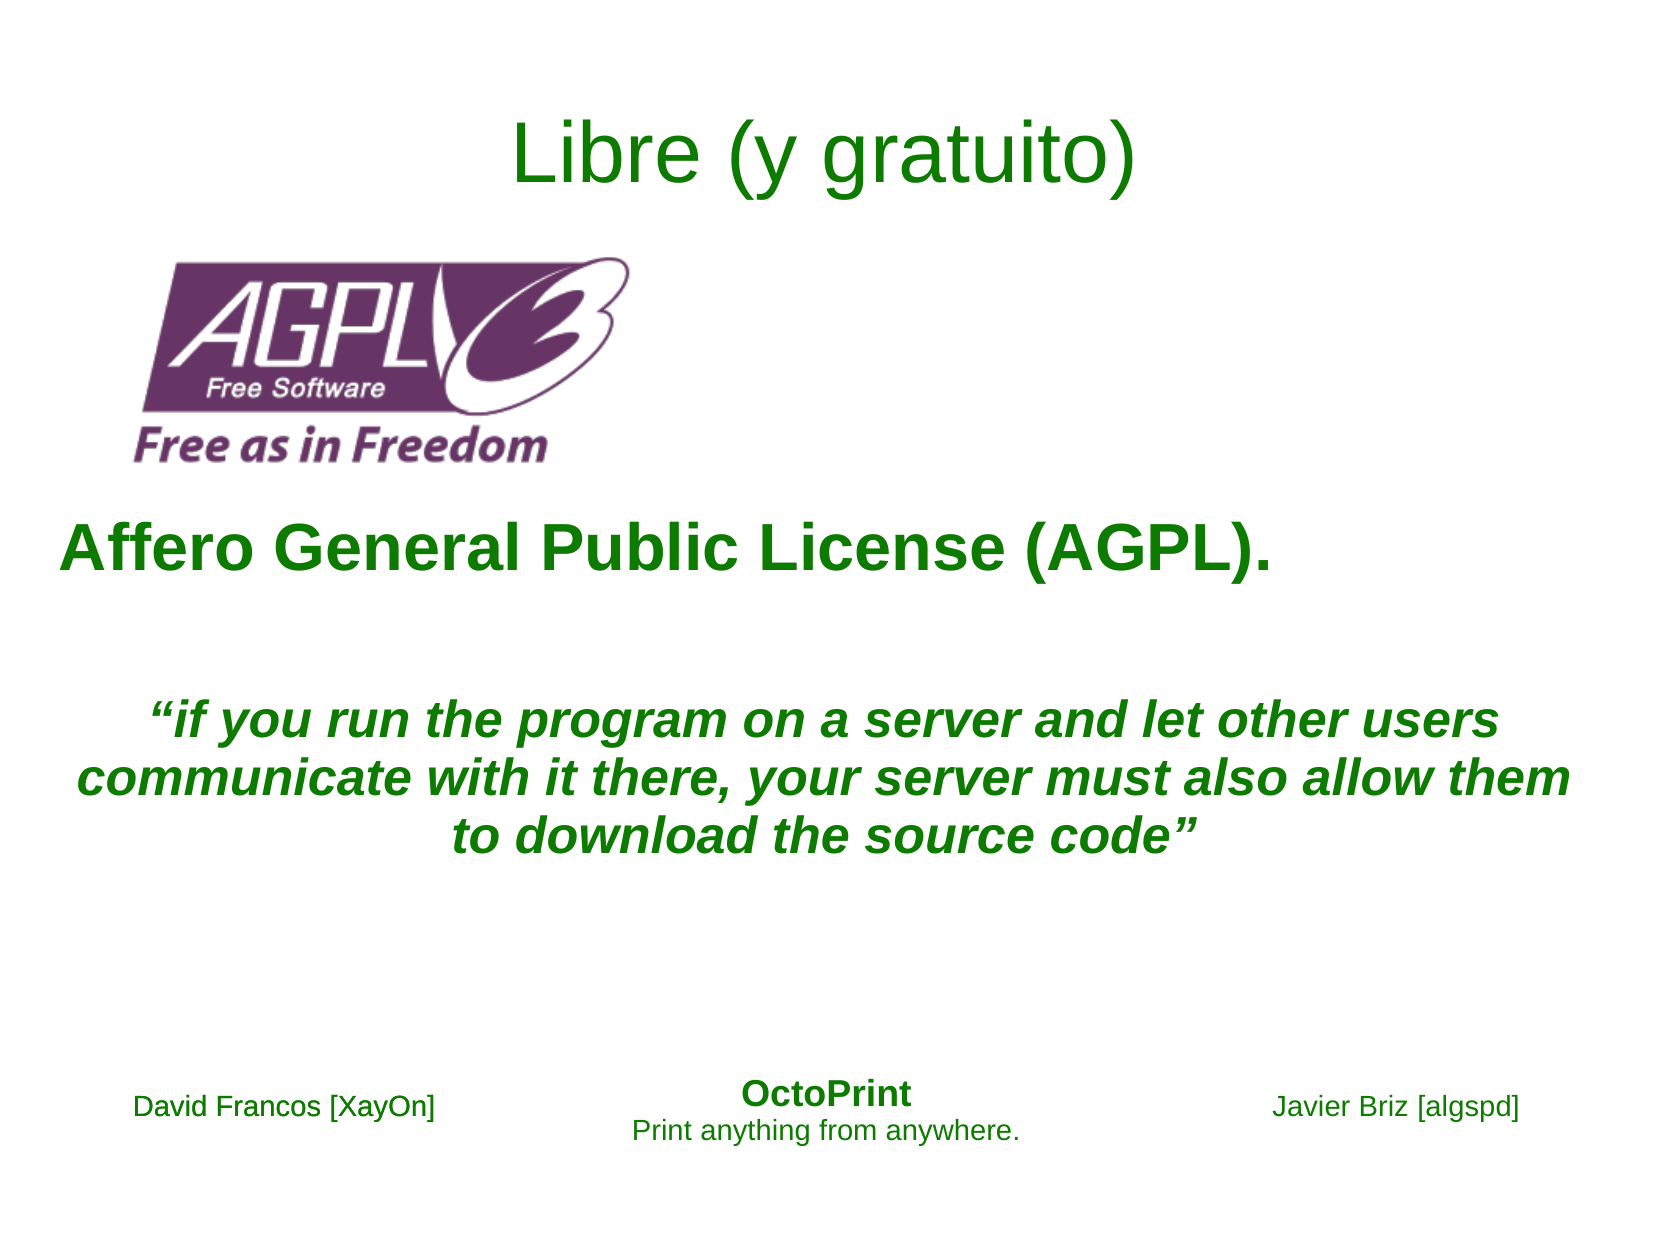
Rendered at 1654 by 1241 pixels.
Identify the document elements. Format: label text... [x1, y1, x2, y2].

list Affero General Public License (AGPL). “if you run the program on a server and let other users communicate with it there, your server must also allow them to download the source code” [58, 510, 1591, 1066]
title Libre (y gratuito) [58, 49, 1591, 257]
picture [130, 256, 631, 466]
